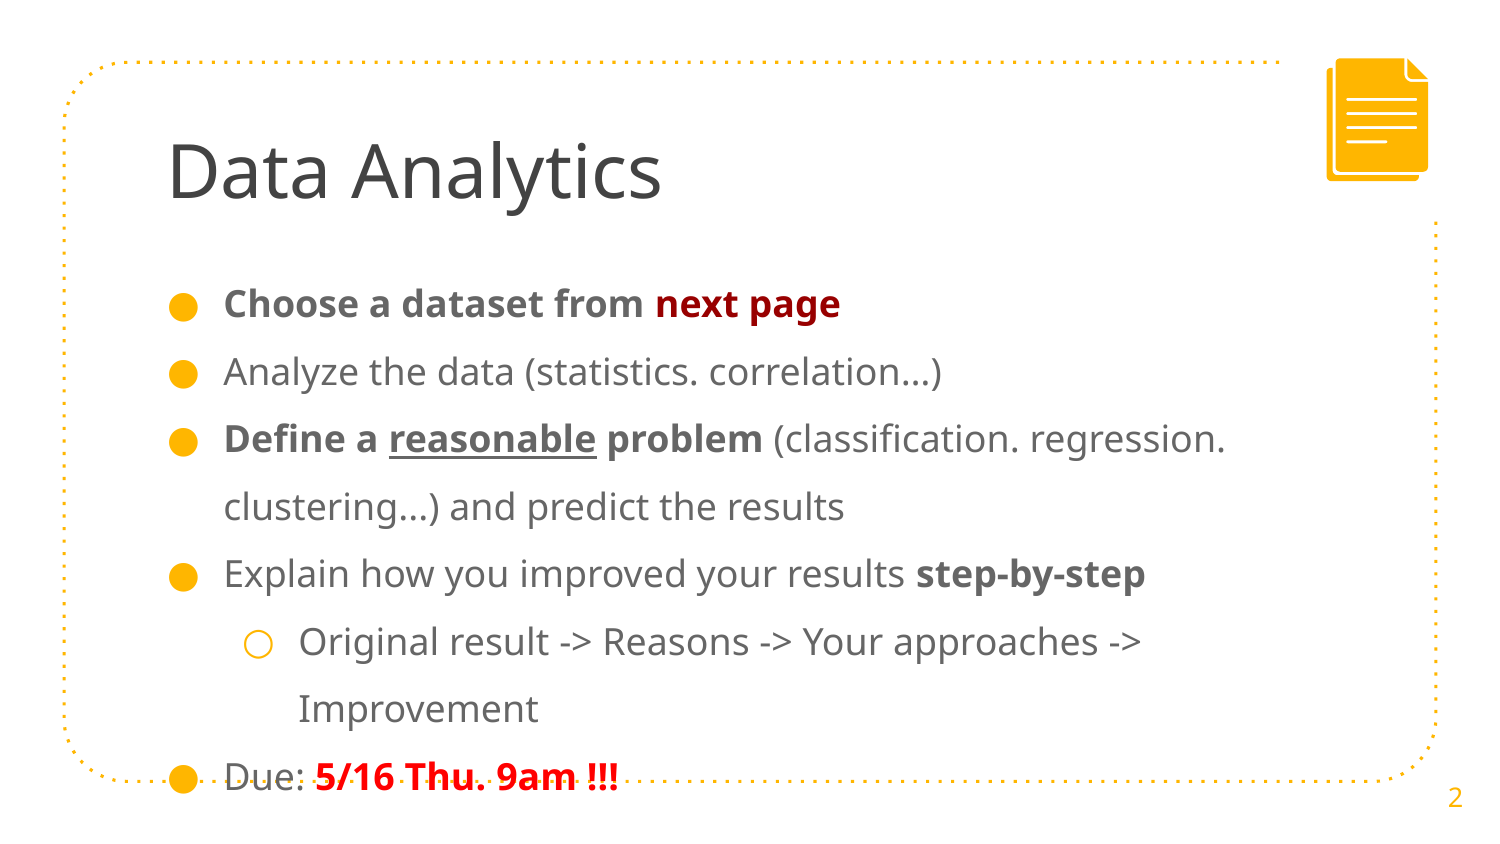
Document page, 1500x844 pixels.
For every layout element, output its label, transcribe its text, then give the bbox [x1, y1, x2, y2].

title Data Analytics [151, 108, 1278, 218]
list Choose a dataset from next page Analyze the data (statistics. correlation…) Define a reasonable problem (classification. regression. clustering...) and predict the results Explain how you improved your results step-by-step Original result -> Reasons -> Your approaches -> Improvement Due: 5/16 Thu. 9am !!! [133, 242, 1391, 753]
text_box [1335, 58, 1429, 172]
text_box [1326, 67, 1419, 182]
slide_number 1 [1411, 753, 1500, 844]
text_box [1407, 58, 1429, 80]
